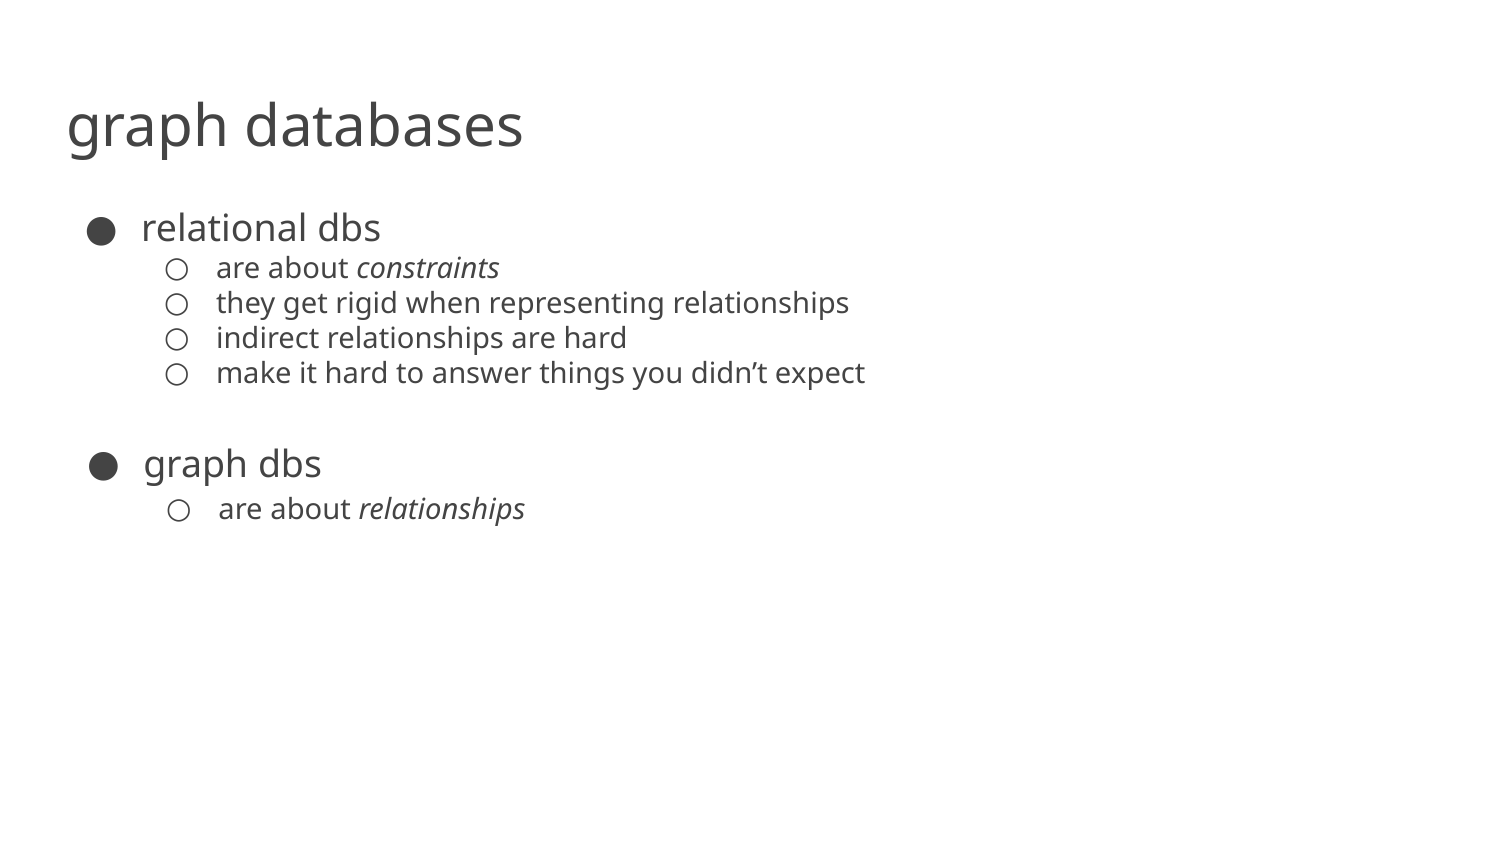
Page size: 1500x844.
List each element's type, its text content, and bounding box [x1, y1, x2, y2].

text_box graph dbs are about relationships [53, 417, 961, 808]
list relational dbs are about constraints they get rigid when representing relationships indirect relationships are hard make it hard to answer things you didn’t expect [51, 189, 961, 430]
title graph databases [51, 72, 1449, 167]
